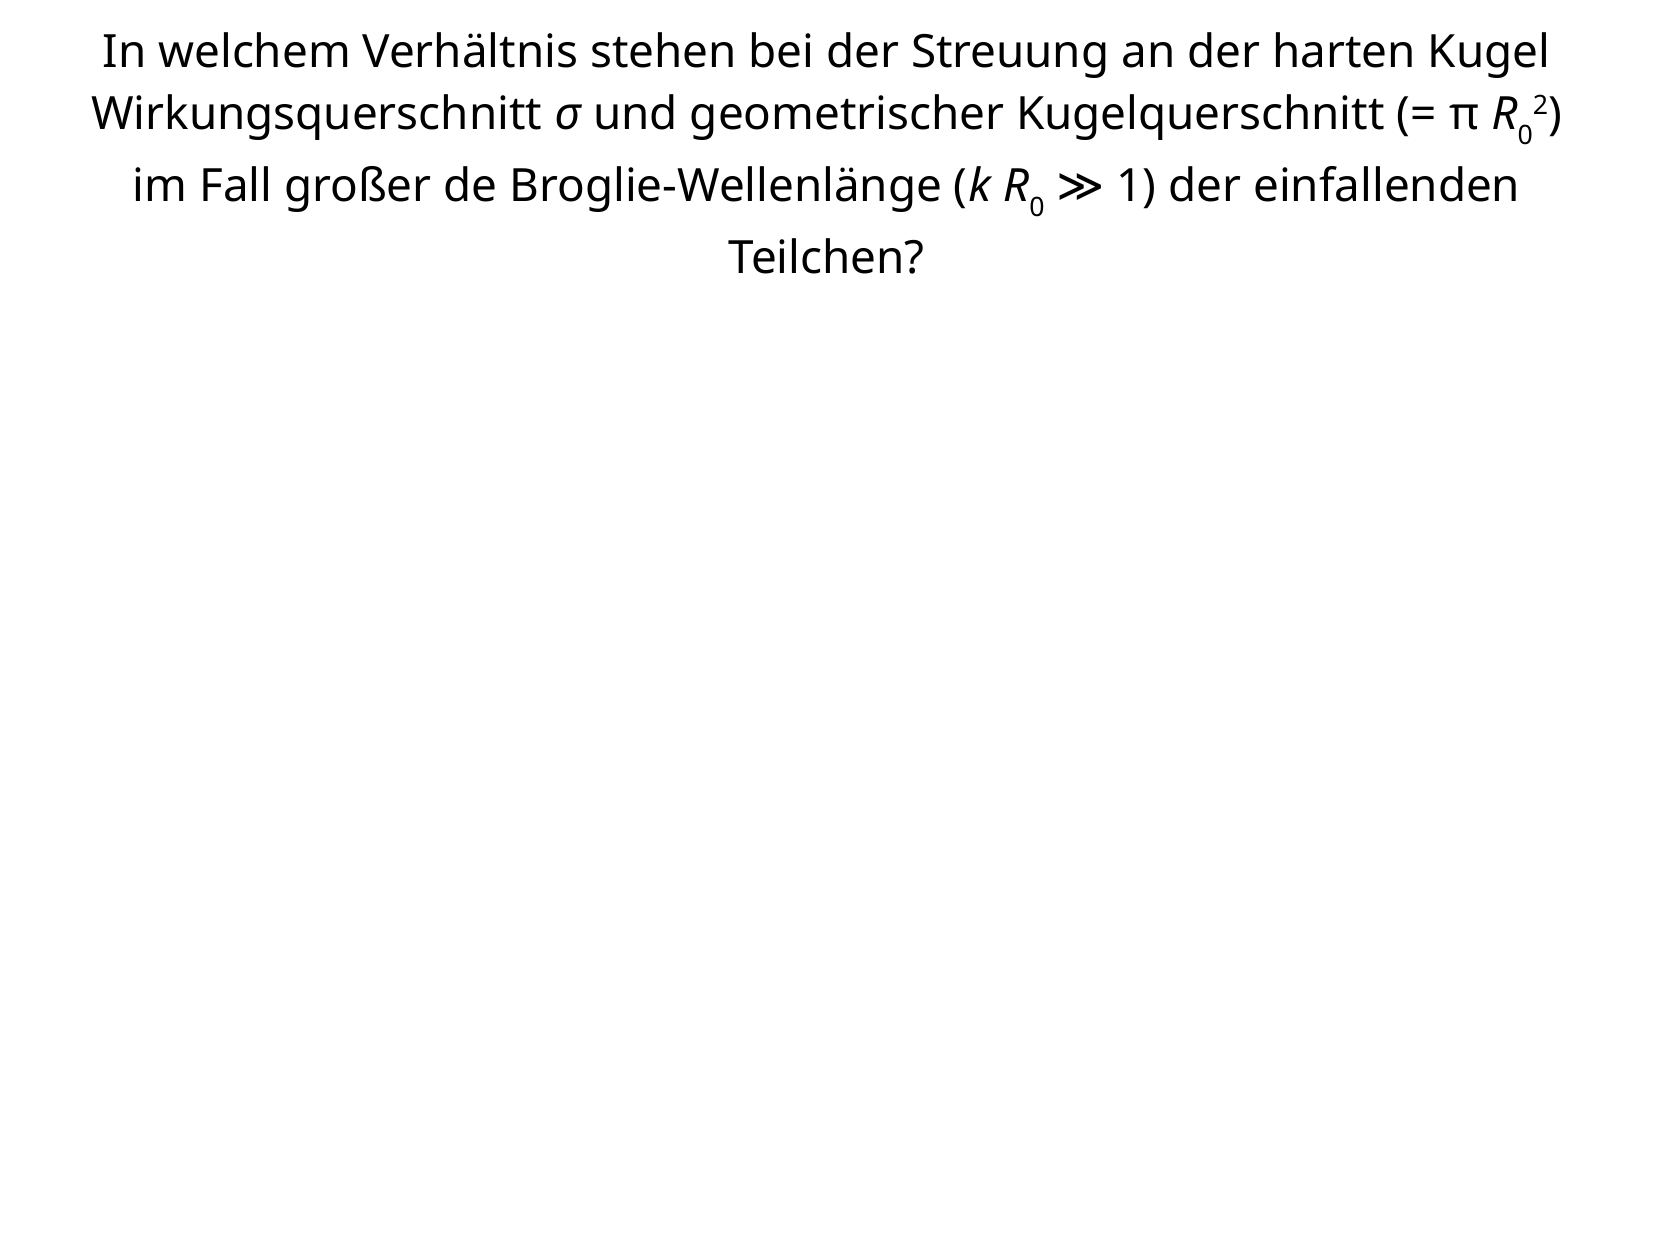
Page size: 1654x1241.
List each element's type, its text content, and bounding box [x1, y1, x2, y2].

title In welchem Verhältnis stehen bei der Streuung an der harten Kugel Wirkungsquerschnitt σ und geometrischer Kugelquerschnitt (= π R02) im Fall großer de Broglie-Wellenlänge (k R0 ≫ 1) der einfallenden Teilchen? [82, 49, 1571, 257]
